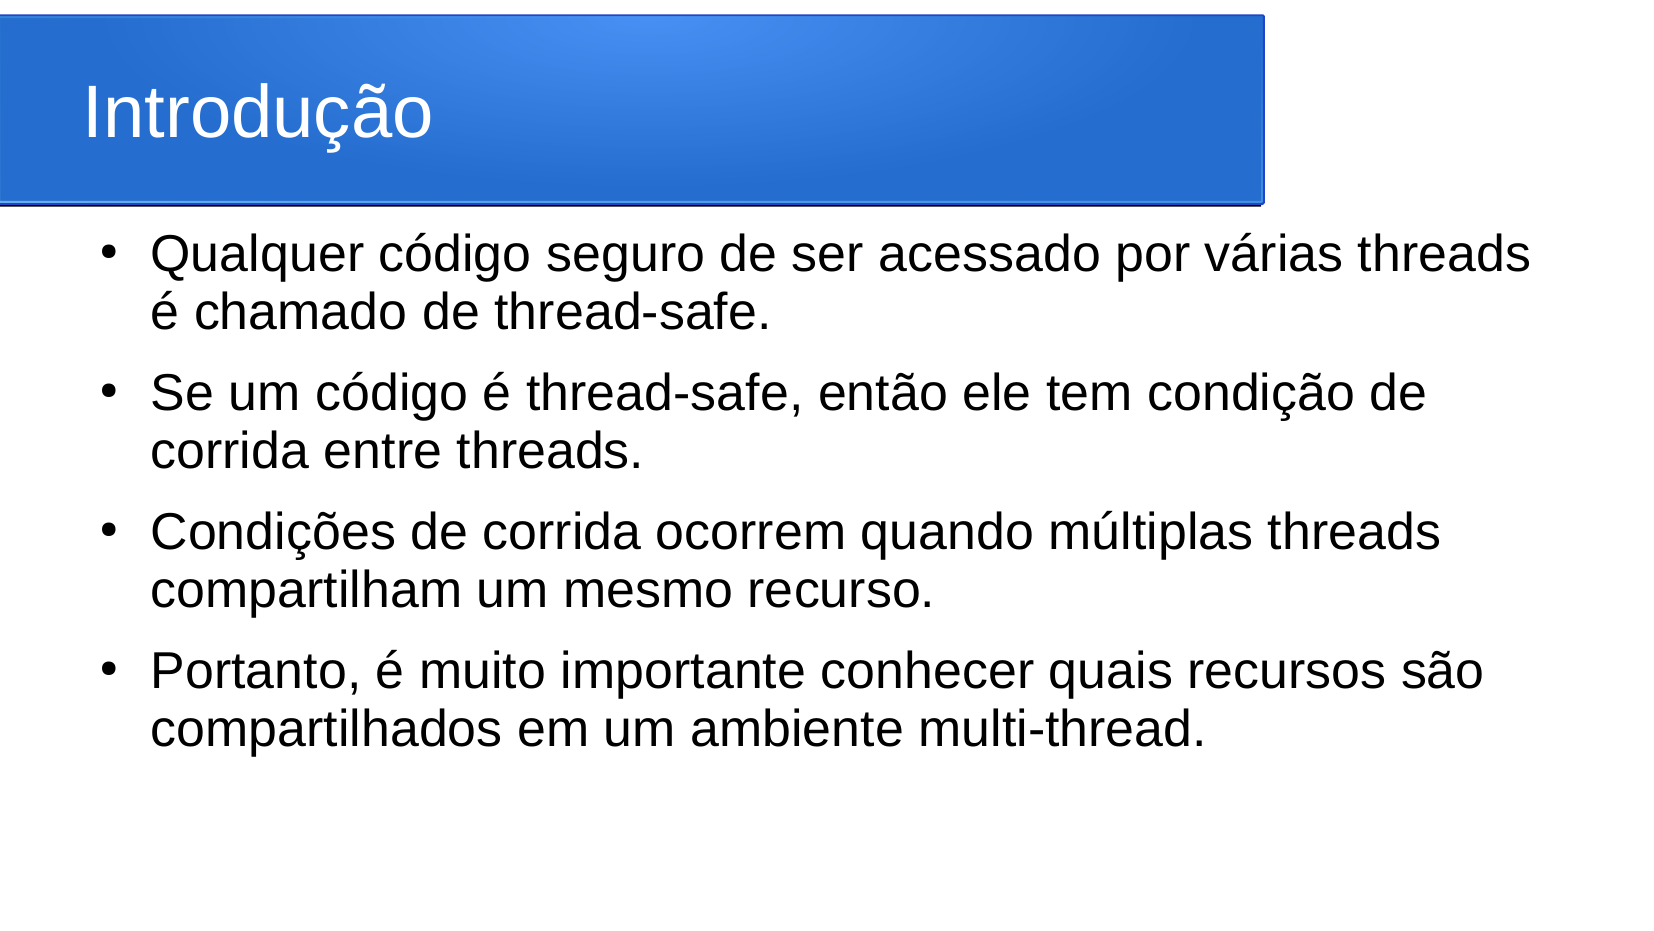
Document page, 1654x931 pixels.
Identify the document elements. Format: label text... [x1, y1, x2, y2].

list Qualquer código seguro de ser acessado por várias threads é chamado de thread-safe. Se um código é thread-safe, então ele tem condição de corrida entre threads. Condições de corrida ocorrem quando múltiplas threads compartilham um mesmo recurso. Portanto, é muito importante conhecer quais recursos são compartilhados em um ambiente multi-thread. [82, 224, 1571, 764]
title Introdução [82, 35, 1235, 189]
